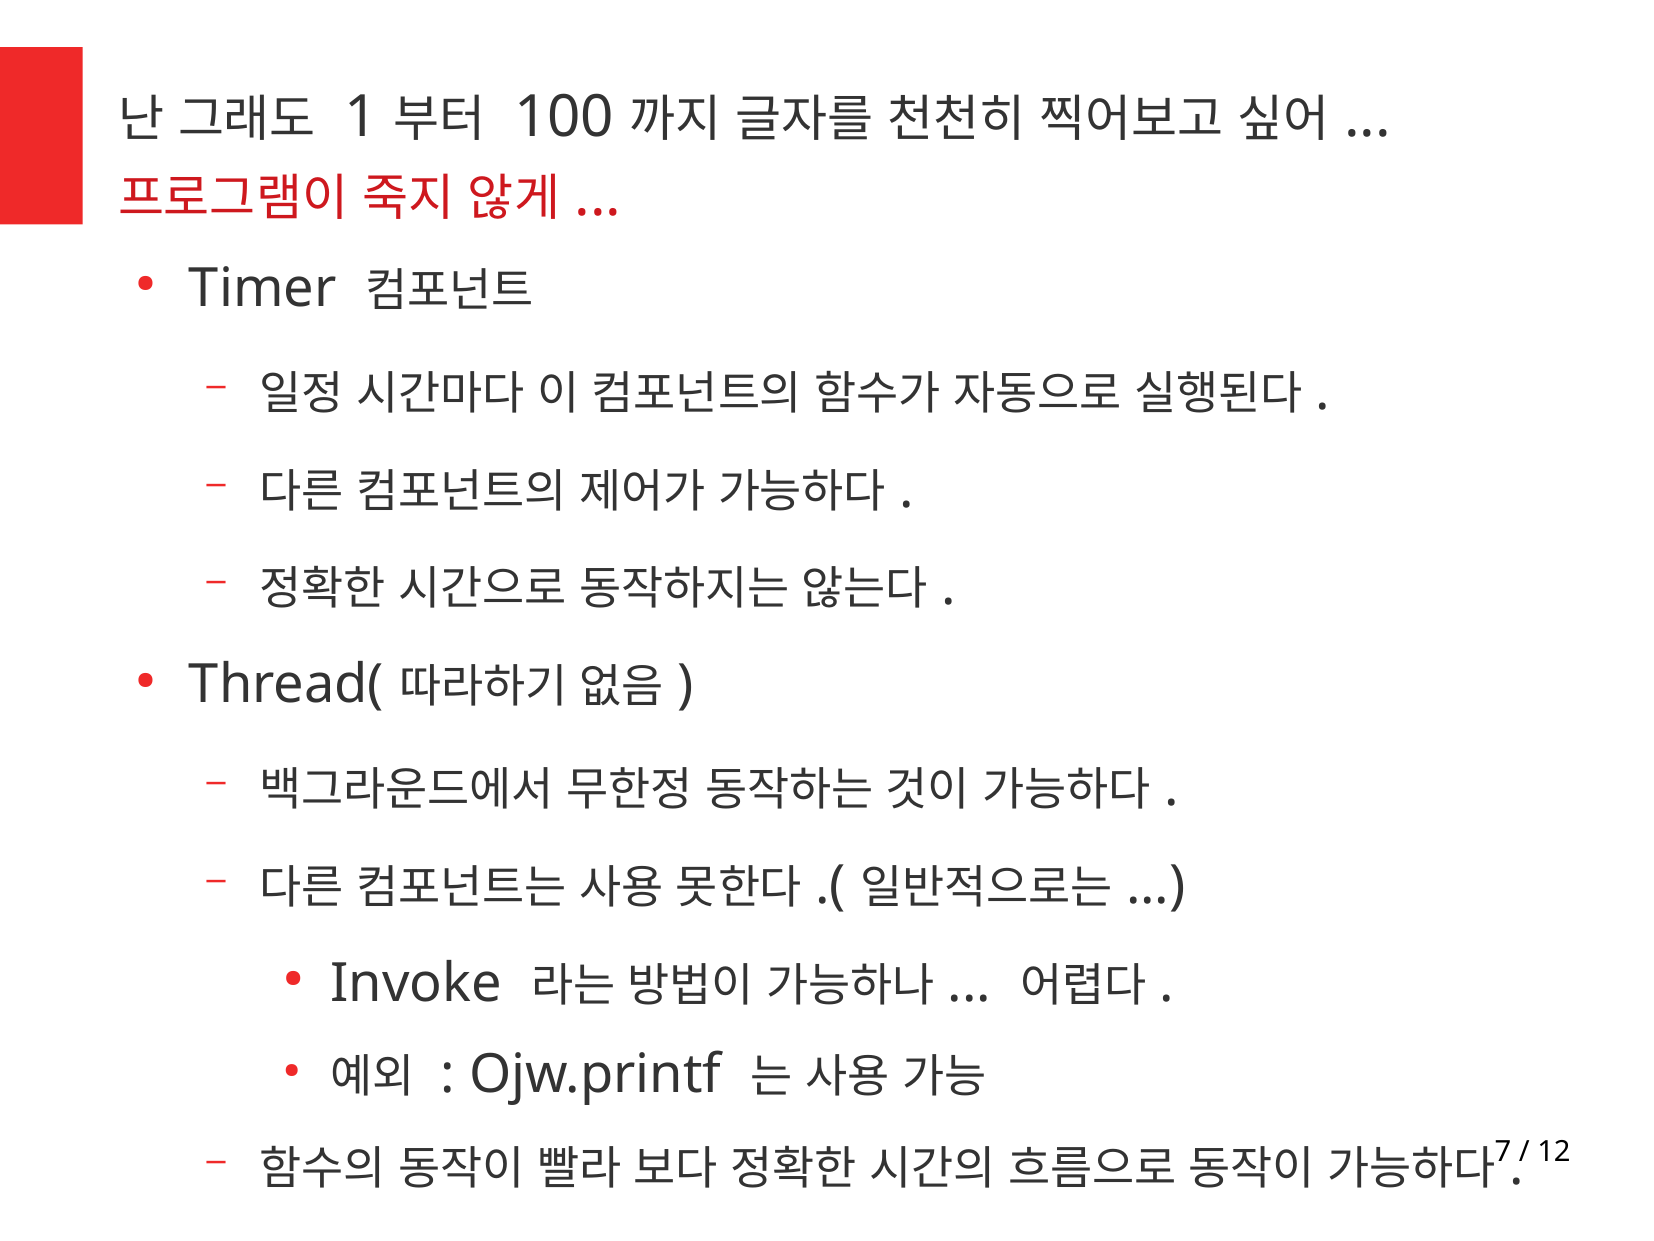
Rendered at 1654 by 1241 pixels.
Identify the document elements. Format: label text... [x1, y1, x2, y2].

list Timer 컴포넌트 일정 시간마다 이 컴포넌트의 함수가 자동으로 실행된다. 다른 컴포넌트의 제어가 가능하다. 정확한 시간으로 동작하지는 않는다. Thread(따라하기 없음) 백그라운드에서 무한정 동작하는 것이 가능하다. 다른 컴포넌트는 사용 못한다.(일반적으로는...) Invoke 라는 방법이 가능하나... 어렵다. 예외 : Ojw.printf 는 사용 가능 함수의 동작이 빨라 보다 정확한 시간의 흐름으로 동작이 가능하다. [118, 248, 1536, 968]
title 난 그래도 1부터 100까지 글자를 천천히 찍어보고 싶어... 프로그램이 죽지 않게... [118, 49, 1571, 257]
